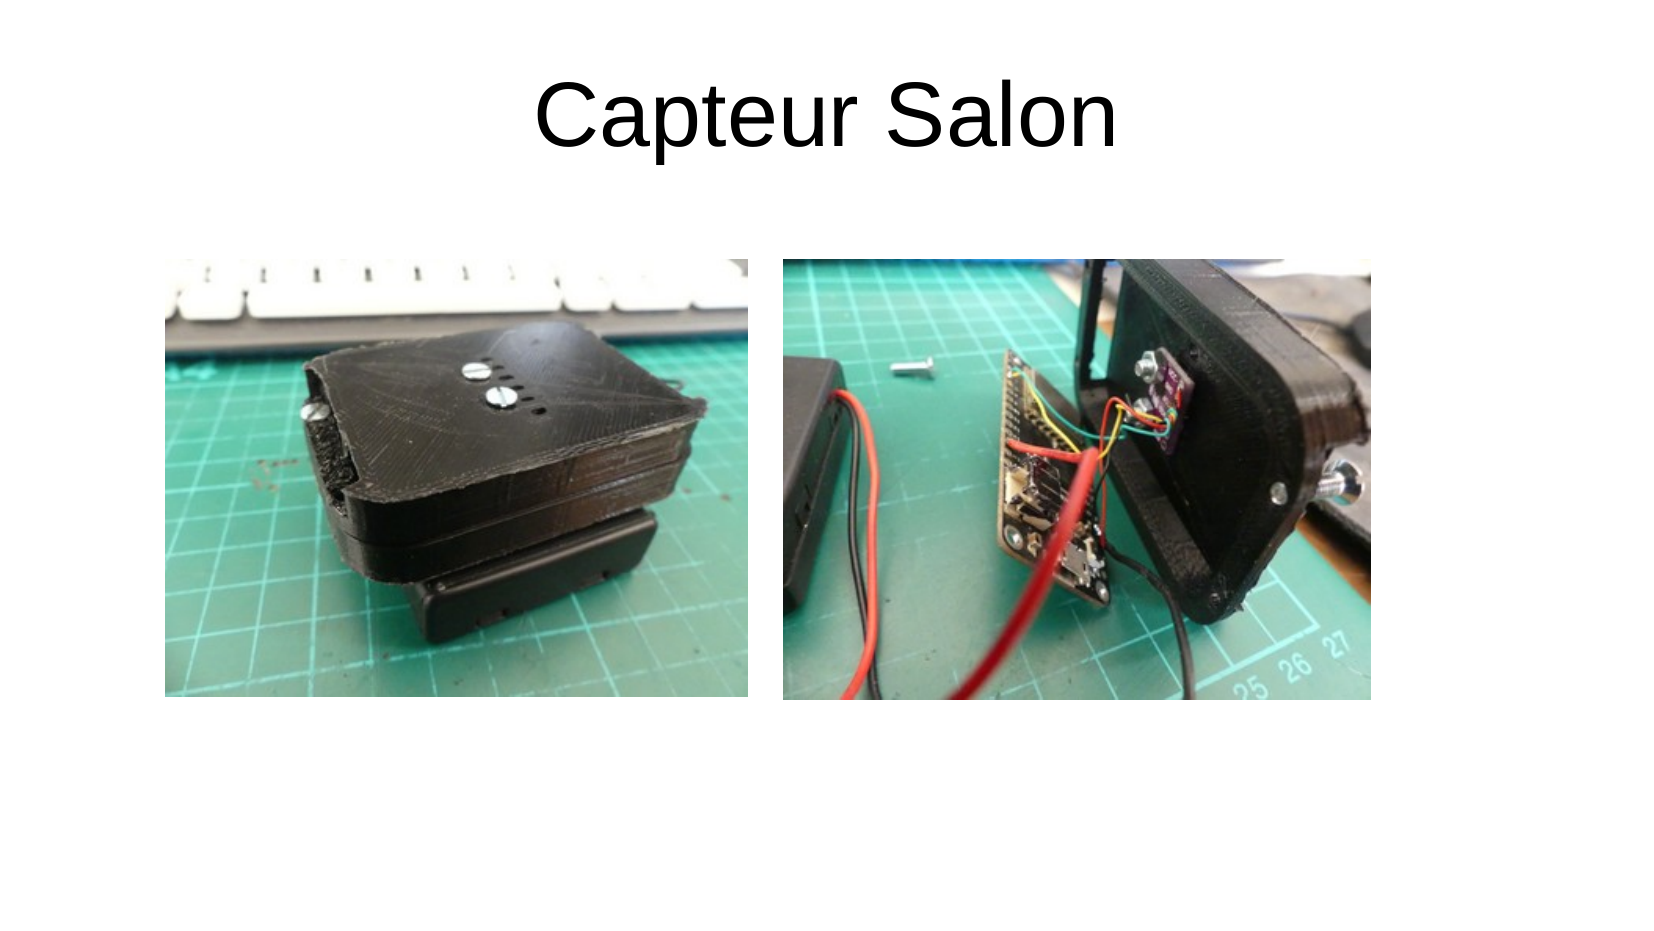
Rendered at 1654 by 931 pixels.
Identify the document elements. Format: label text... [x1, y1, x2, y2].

title Capteur Salon [82, 37, 1571, 193]
picture [165, 259, 748, 697]
picture [783, 259, 1371, 701]
